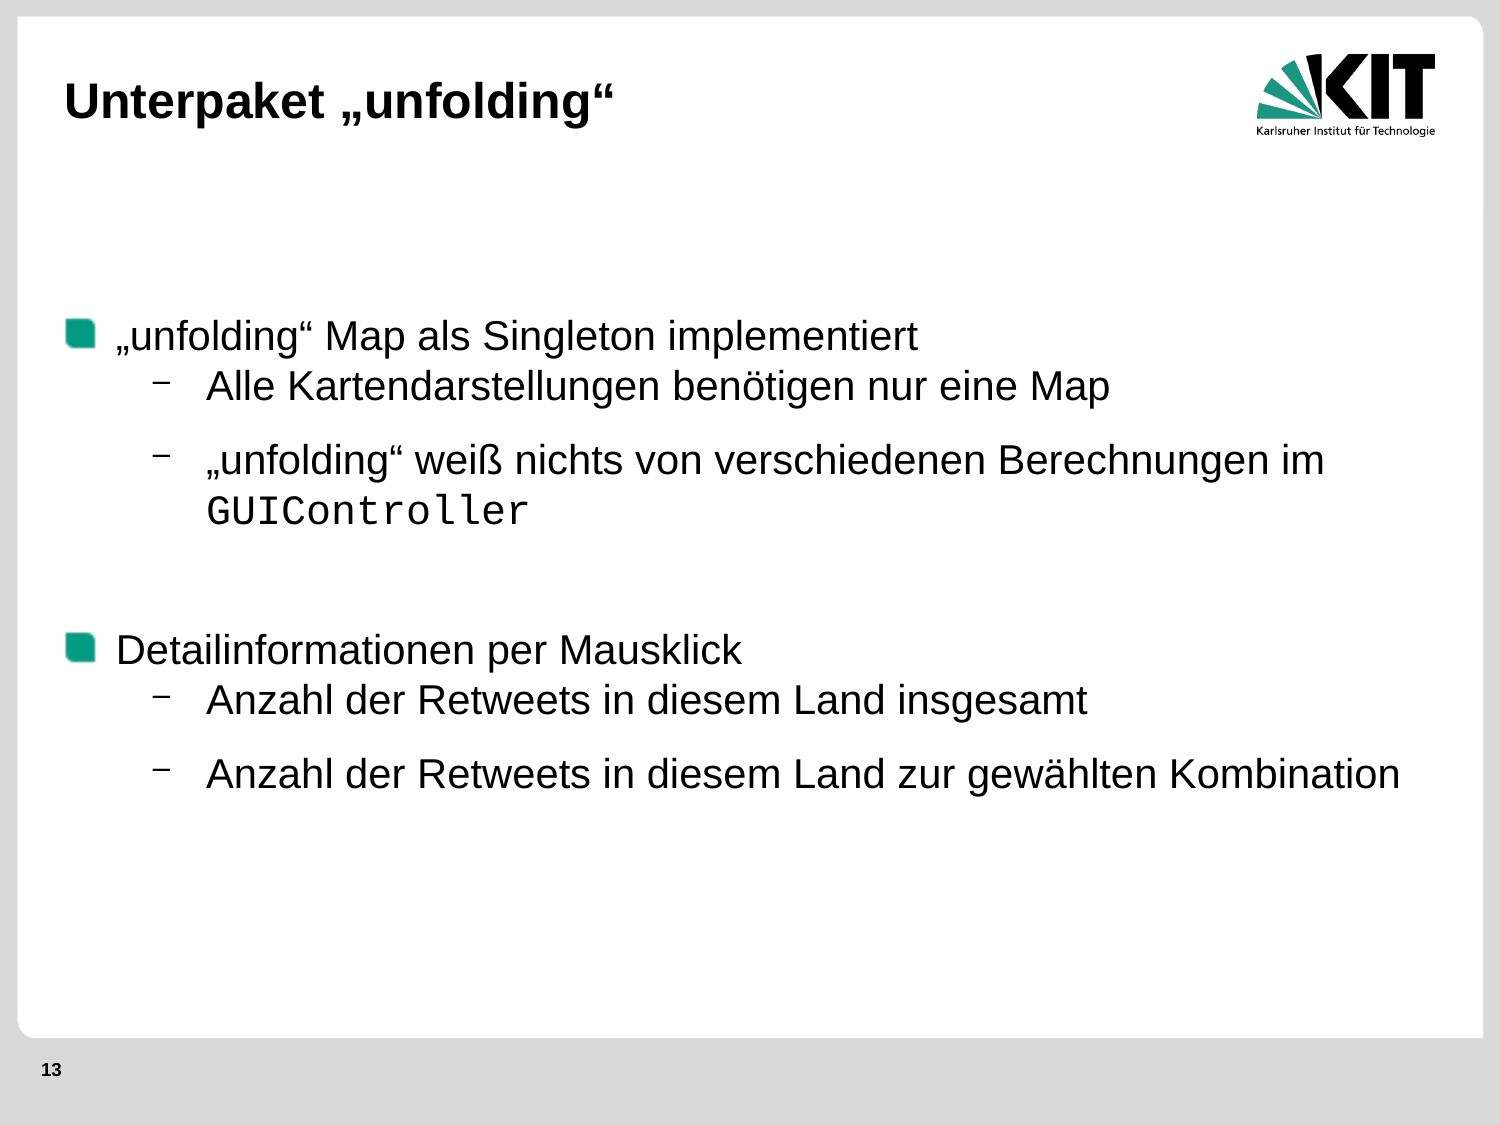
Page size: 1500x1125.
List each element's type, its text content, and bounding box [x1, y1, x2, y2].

title Unterpaket „unfolding“ [64, 54, 1198, 147]
list „unfolding“ Map als Singleton implementiert Alle Kartendarstellungen benötigen nur eine Map „unfolding“ weiß nichts von verschiedenen Berechnungen im GUIController Detailinformationen per Mausklick Anzahl der Retweets in diesem Land insgesamt Anzahl der Retweets in diesem Land zur gewählten Kombination [64, 308, 1436, 1112]
picture [0, 0, 1500, 1125]
